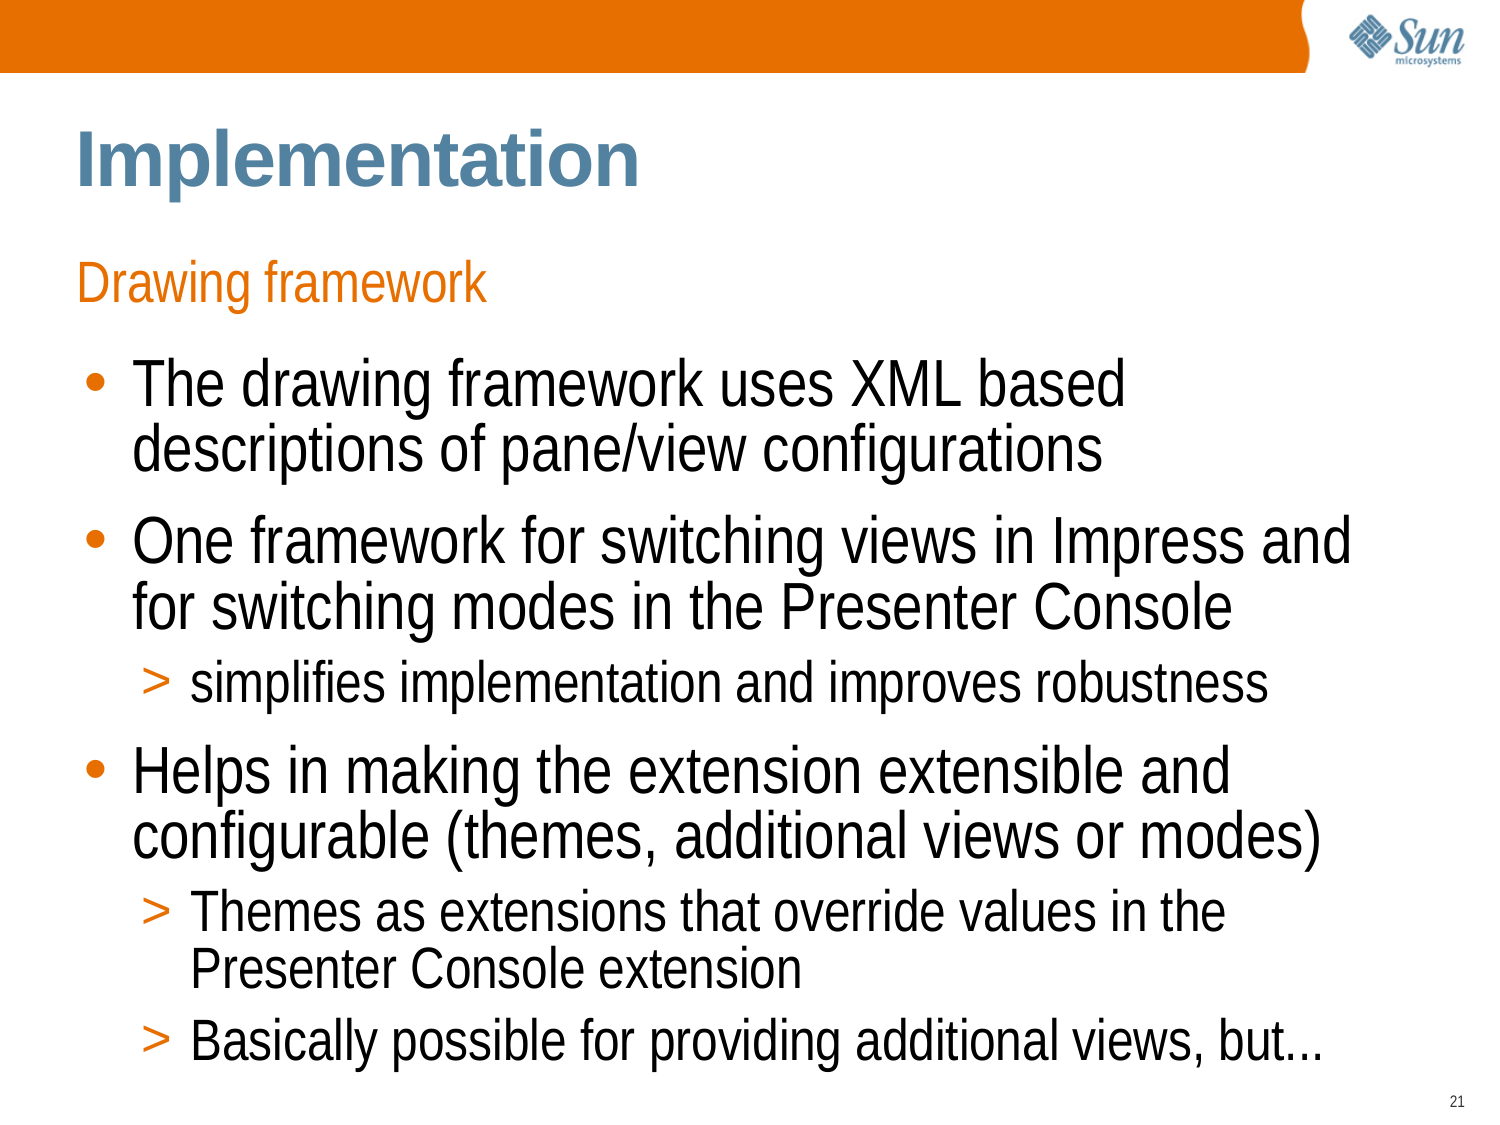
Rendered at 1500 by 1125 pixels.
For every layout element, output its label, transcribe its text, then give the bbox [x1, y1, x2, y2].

picture [0, 0, 1500, 73]
title Implementation [75, 123, 1437, 227]
text_box Drawing framework [76, 257, 1345, 325]
list The drawing framework uses XML based descriptions of pane/view configurations One framework for switching views in Impress and for switching modes in the Presenter Console simplifies implementation and improves robustness Helps in making the extension extensible and configurable (themes, additional views or modes) Themes as extensions that override values in the Presenter Console extension Basically possible for providing additional views, but... [64, 354, 1401, 1125]
